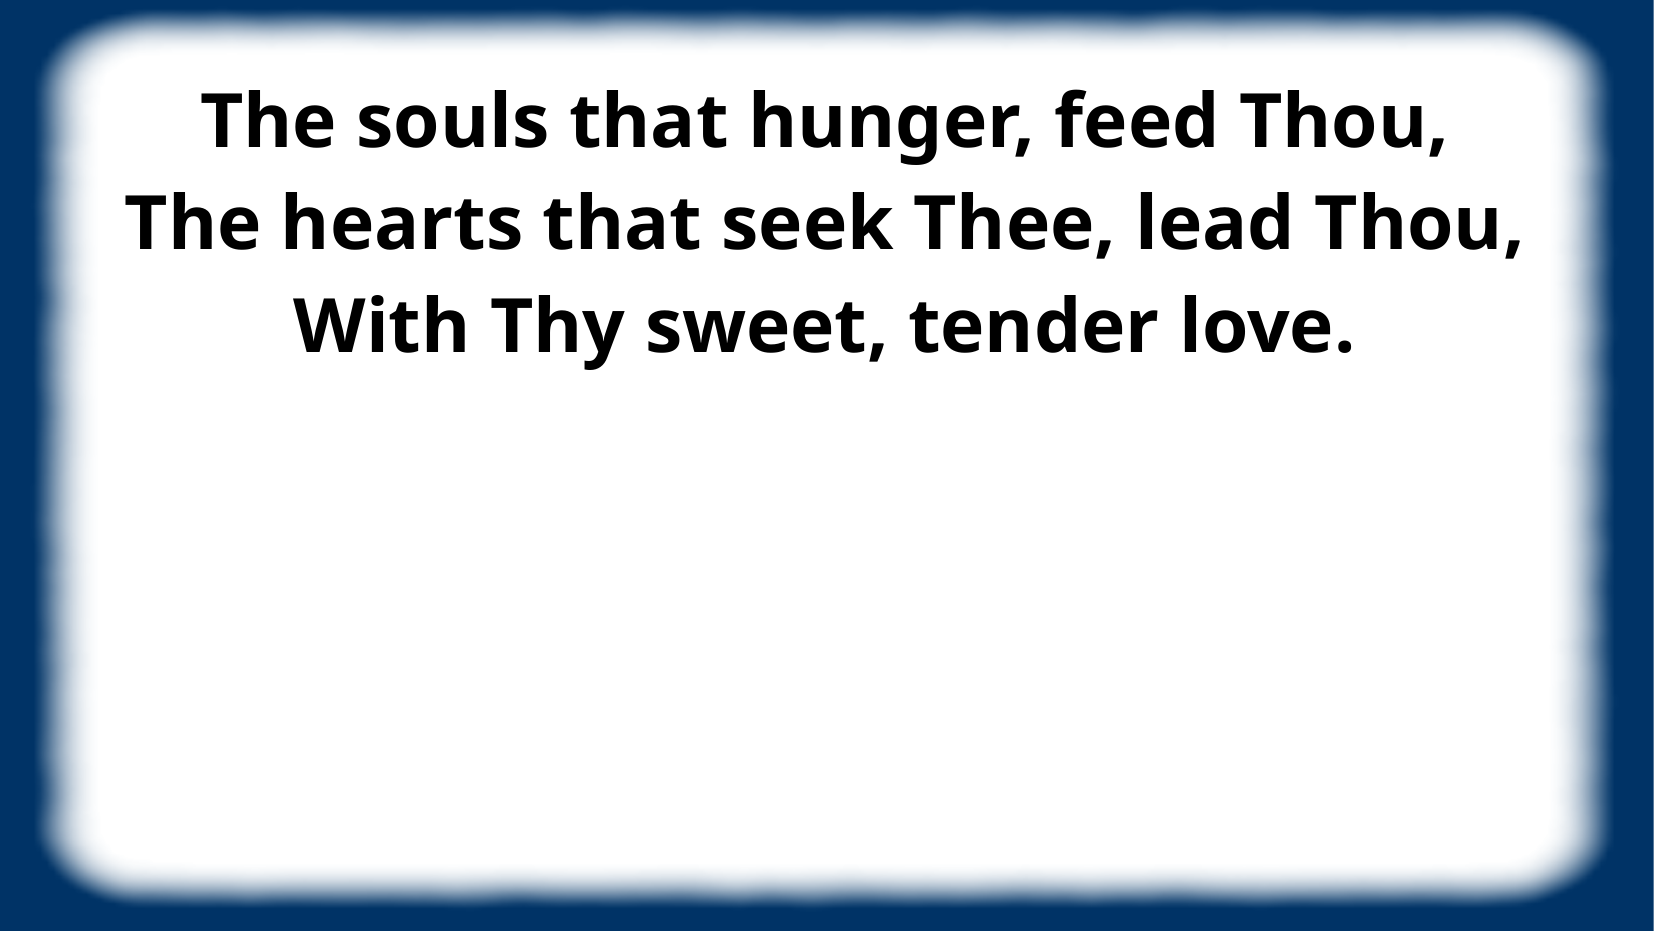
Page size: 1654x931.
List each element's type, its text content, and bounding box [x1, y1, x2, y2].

picture [0, 0, 1654, 931]
text_box The souls that hunger, feed Thou, The hearts that seek Thee, lead Thou, With Thy sweet, tender love. [105, 60, 1546, 375]
